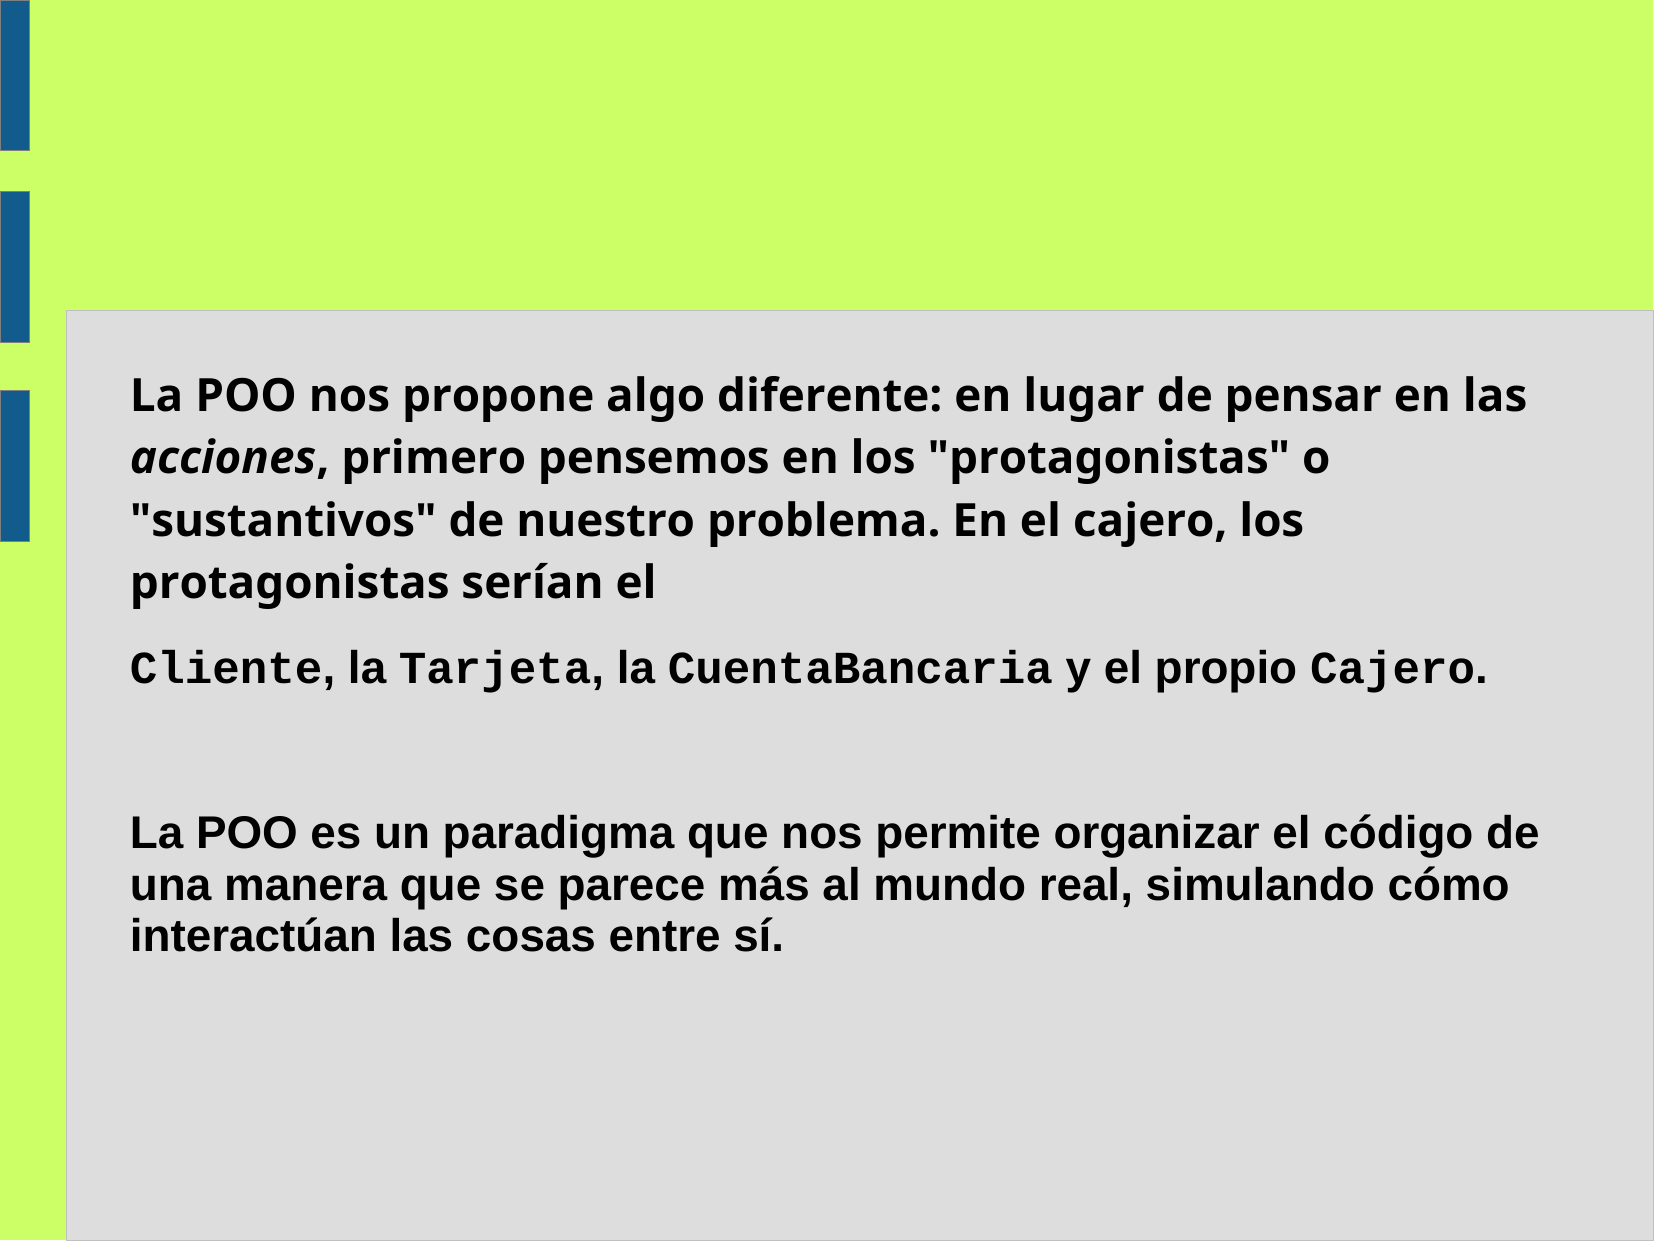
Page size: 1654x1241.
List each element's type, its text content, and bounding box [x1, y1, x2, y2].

list La POO nos propone algo diferente: en lugar de pensar en las acciones, primero pensemos en los "protagonistas" o "sustantivos" de nuestro problema. En el cajero, los protagonistas serían el Cliente, la Tarjeta, la CuentaBancaria y el propio Cajero. La POO es un paradigma que nos permite organizar el código de una manera que se parece más al mundo real, simulando cómo interactúan las cosas entre sí. [129, 306, 1542, 1205]
